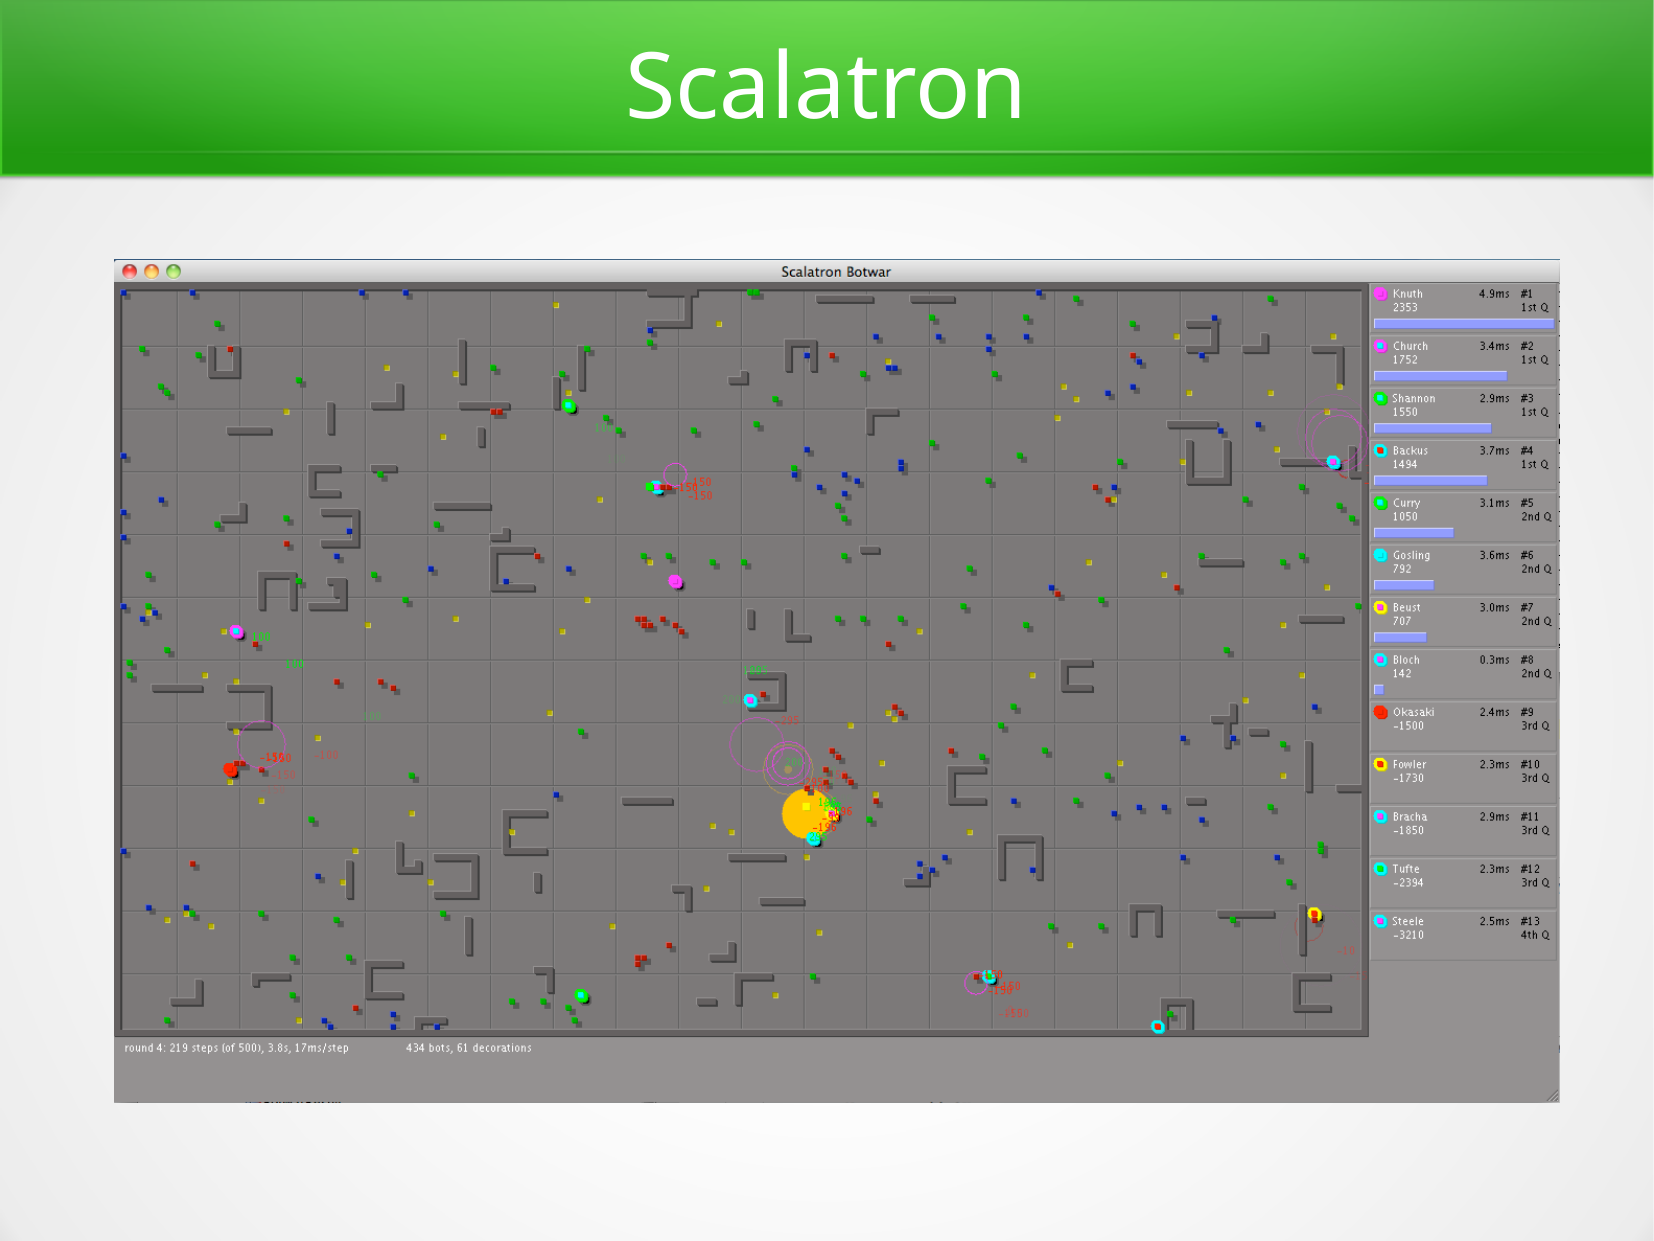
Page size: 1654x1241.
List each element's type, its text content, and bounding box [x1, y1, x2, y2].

title Scalatron [82, 11, 1571, 154]
picture [0, 0, 1654, 1241]
